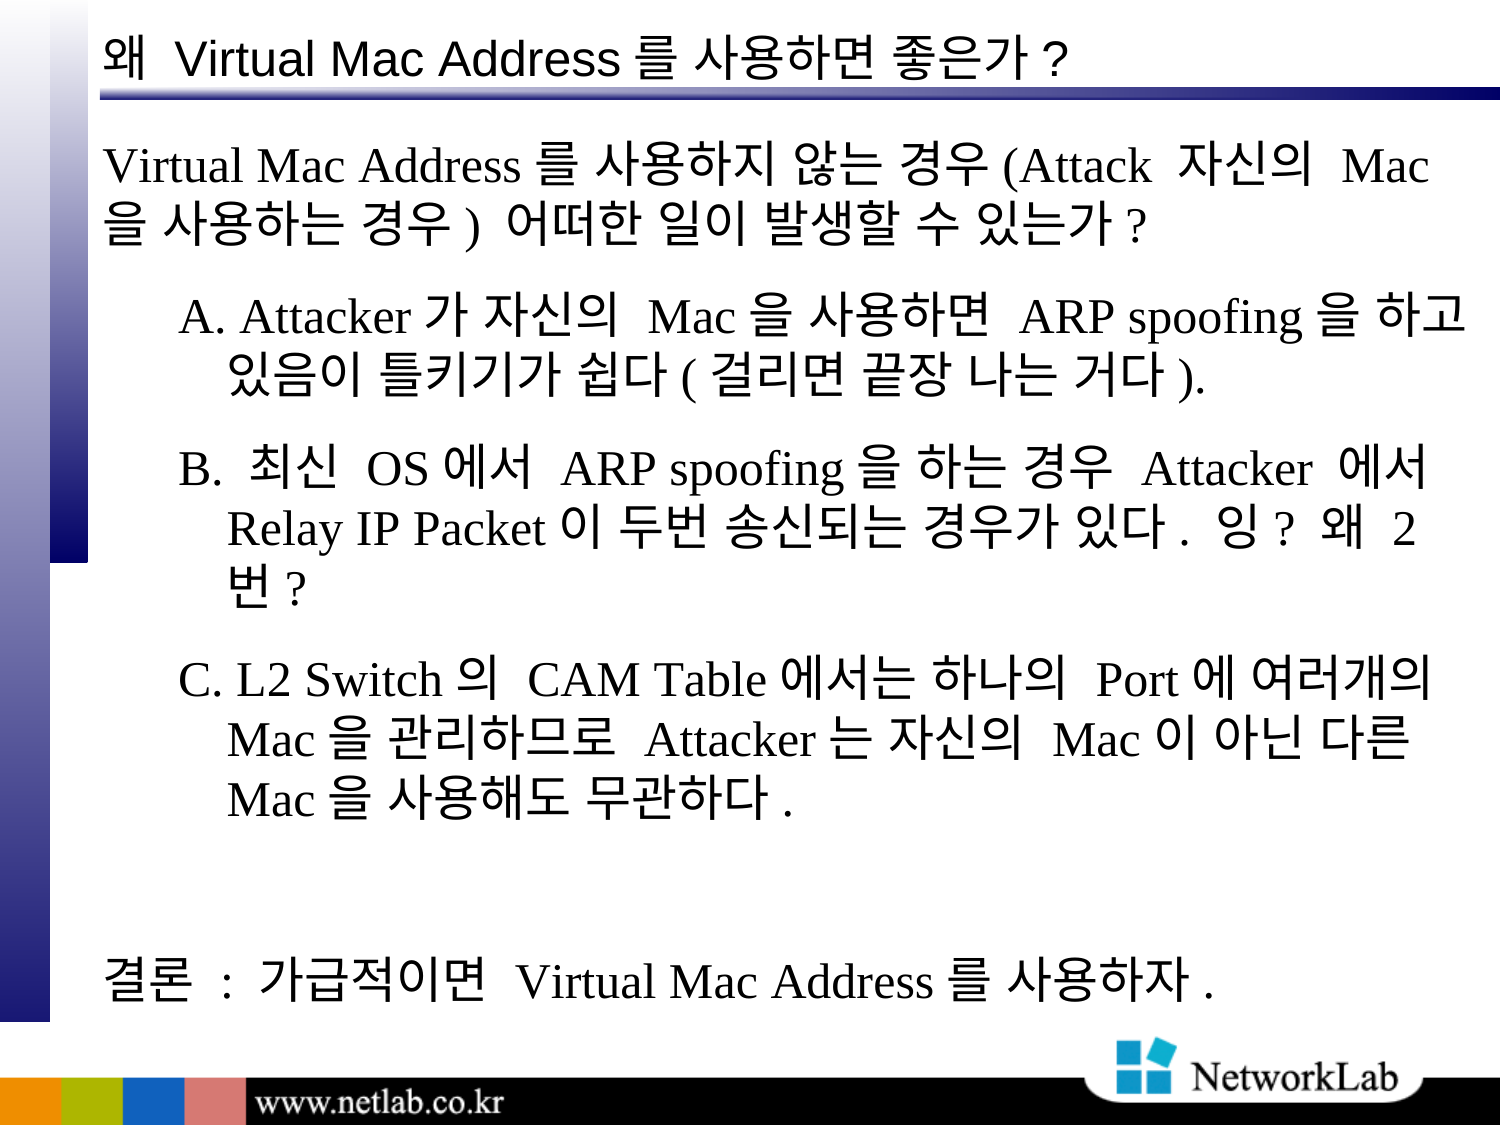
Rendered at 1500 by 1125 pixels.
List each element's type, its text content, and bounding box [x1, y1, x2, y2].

text_box 왜 Virtual Mac Address를 사용하면 좋은가? [87, 18, 1500, 95]
picture [99, 95, 1500, 100]
text_box Virtual Mac Address를 사용하지 않는 경우(Attack 자신의 Mac을 사용하는 경우) 어떠한 일이 발생할 수 있는가? A. Attacker가 자신의 Mac을 사용하면 ARP spoofing을 하고 있음이 틀키기가 쉽다(걸리면 끝장 나는 거다). B. 최신 OS에서 ARP spoofing을 하는 경우 Attacker 에서 Relay IP Packet이 두번 송신되는 경우가 있다. 잉? 왜 2번? C. L2 Switch의 CAM Table에서는 하나의 Port에 여러개의 Mac을 관리하므로 Attacker는 자신의 Mac이 아닌 다른 Mac을 사용해도 무관하다. 결론 : 가급적이면 Virtual Mac Address를 사용하자. [87, 125, 1500, 1017]
picture [0, 1022, 1500, 1125]
